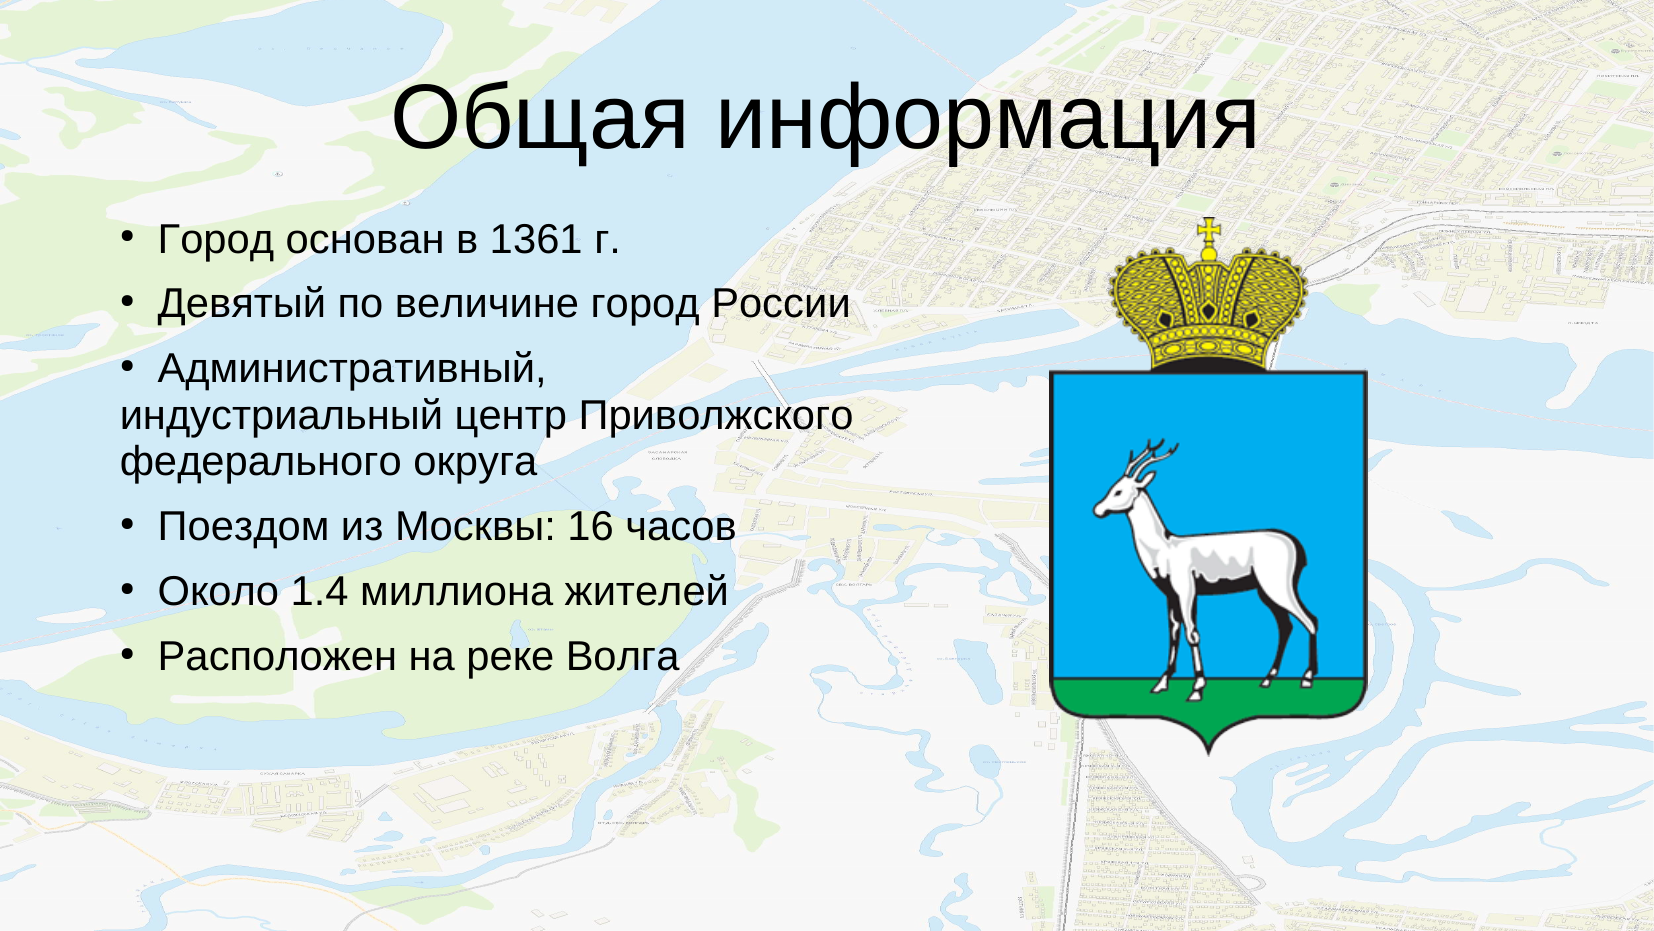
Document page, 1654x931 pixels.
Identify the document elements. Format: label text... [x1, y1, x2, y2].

title Общая информация [82, 36, 1571, 193]
picture [1049, 217, 1368, 758]
text_box Город основан в 1361 г. Девятый по величине город России Административный, индустриальный центр Приволжского федерального округа Поездом из Москвы: 16 часов Около 1.4 миллиона жителей Расположен на реке Волга [105, 208, 886, 856]
